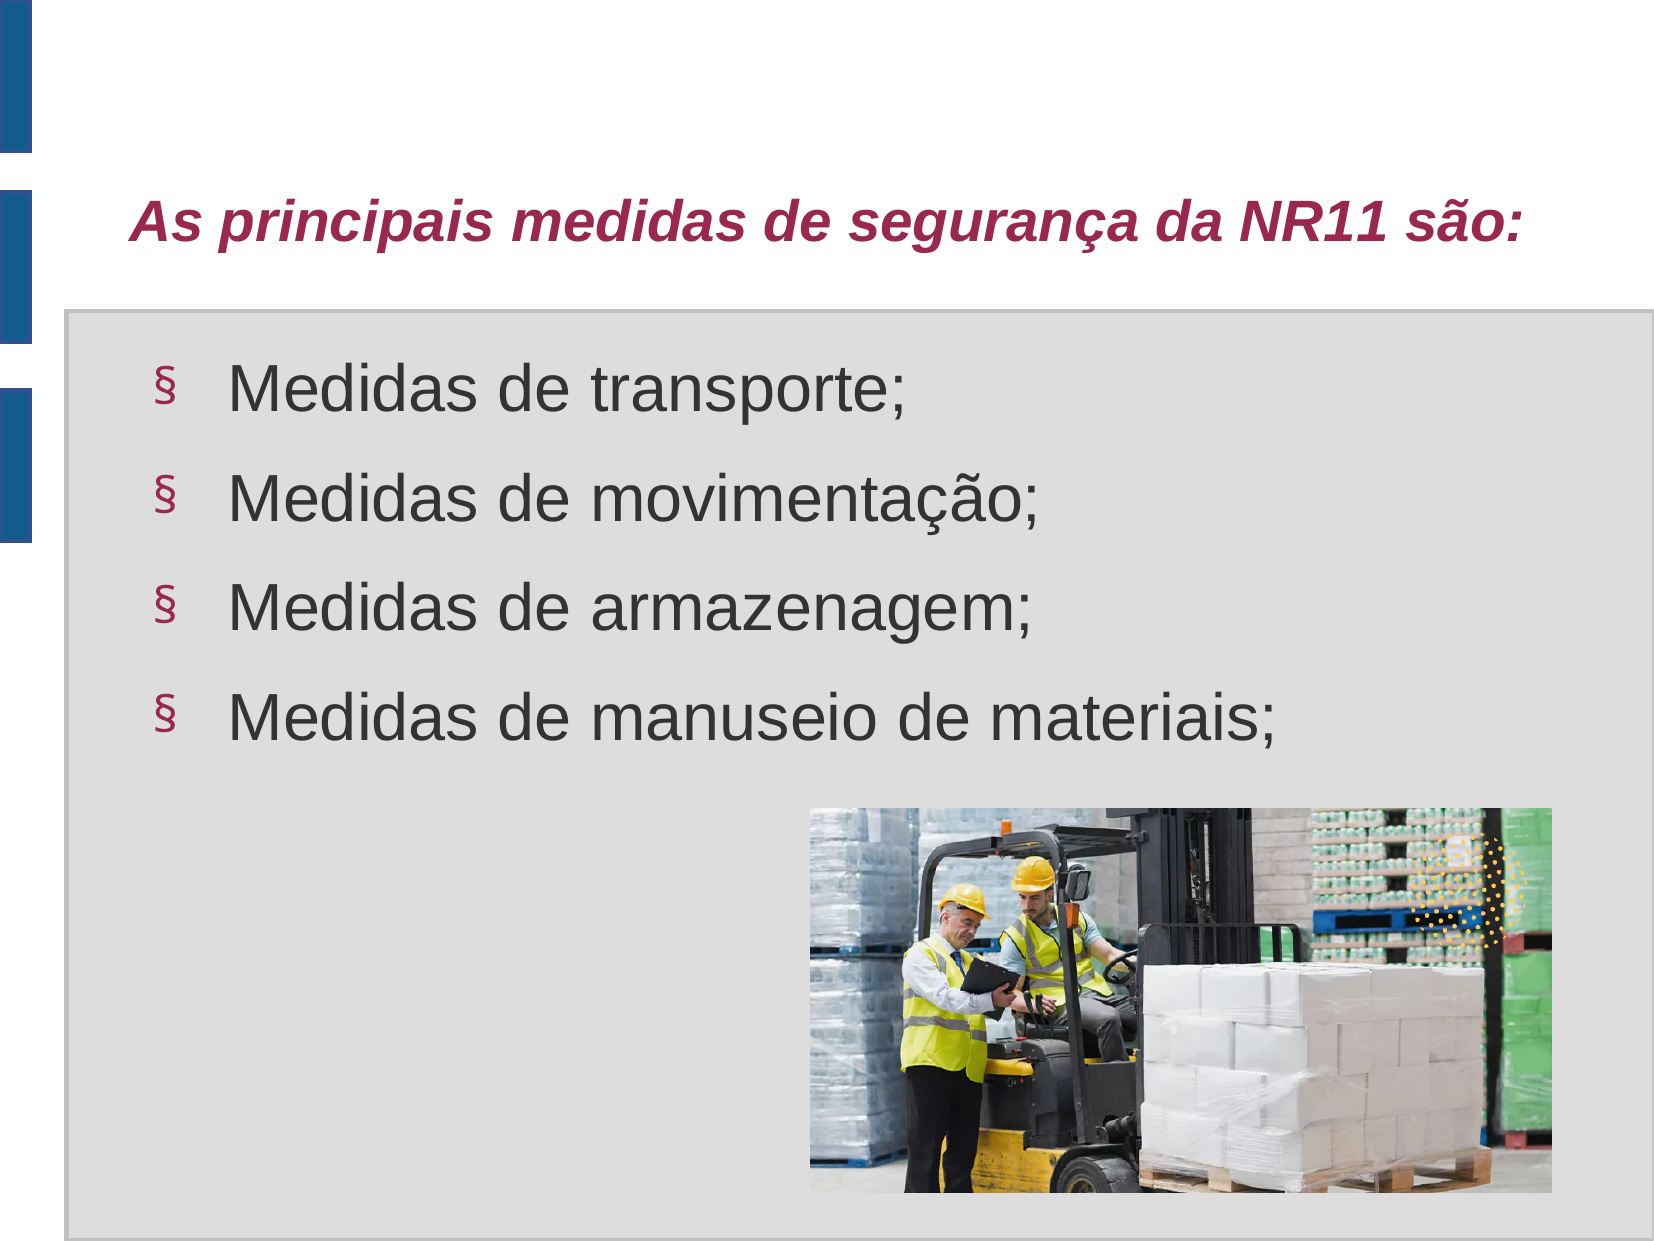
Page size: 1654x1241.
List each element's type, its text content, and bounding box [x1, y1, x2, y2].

list Medidas de transporte; Medidas de movimentação; Medidas de armazenagem; Medidas de manuseio de materiais; [152, 344, 1534, 1127]
picture [810, 808, 1552, 1193]
title As principais medidas de segurança da NR11 são: [121, 114, 1534, 322]
